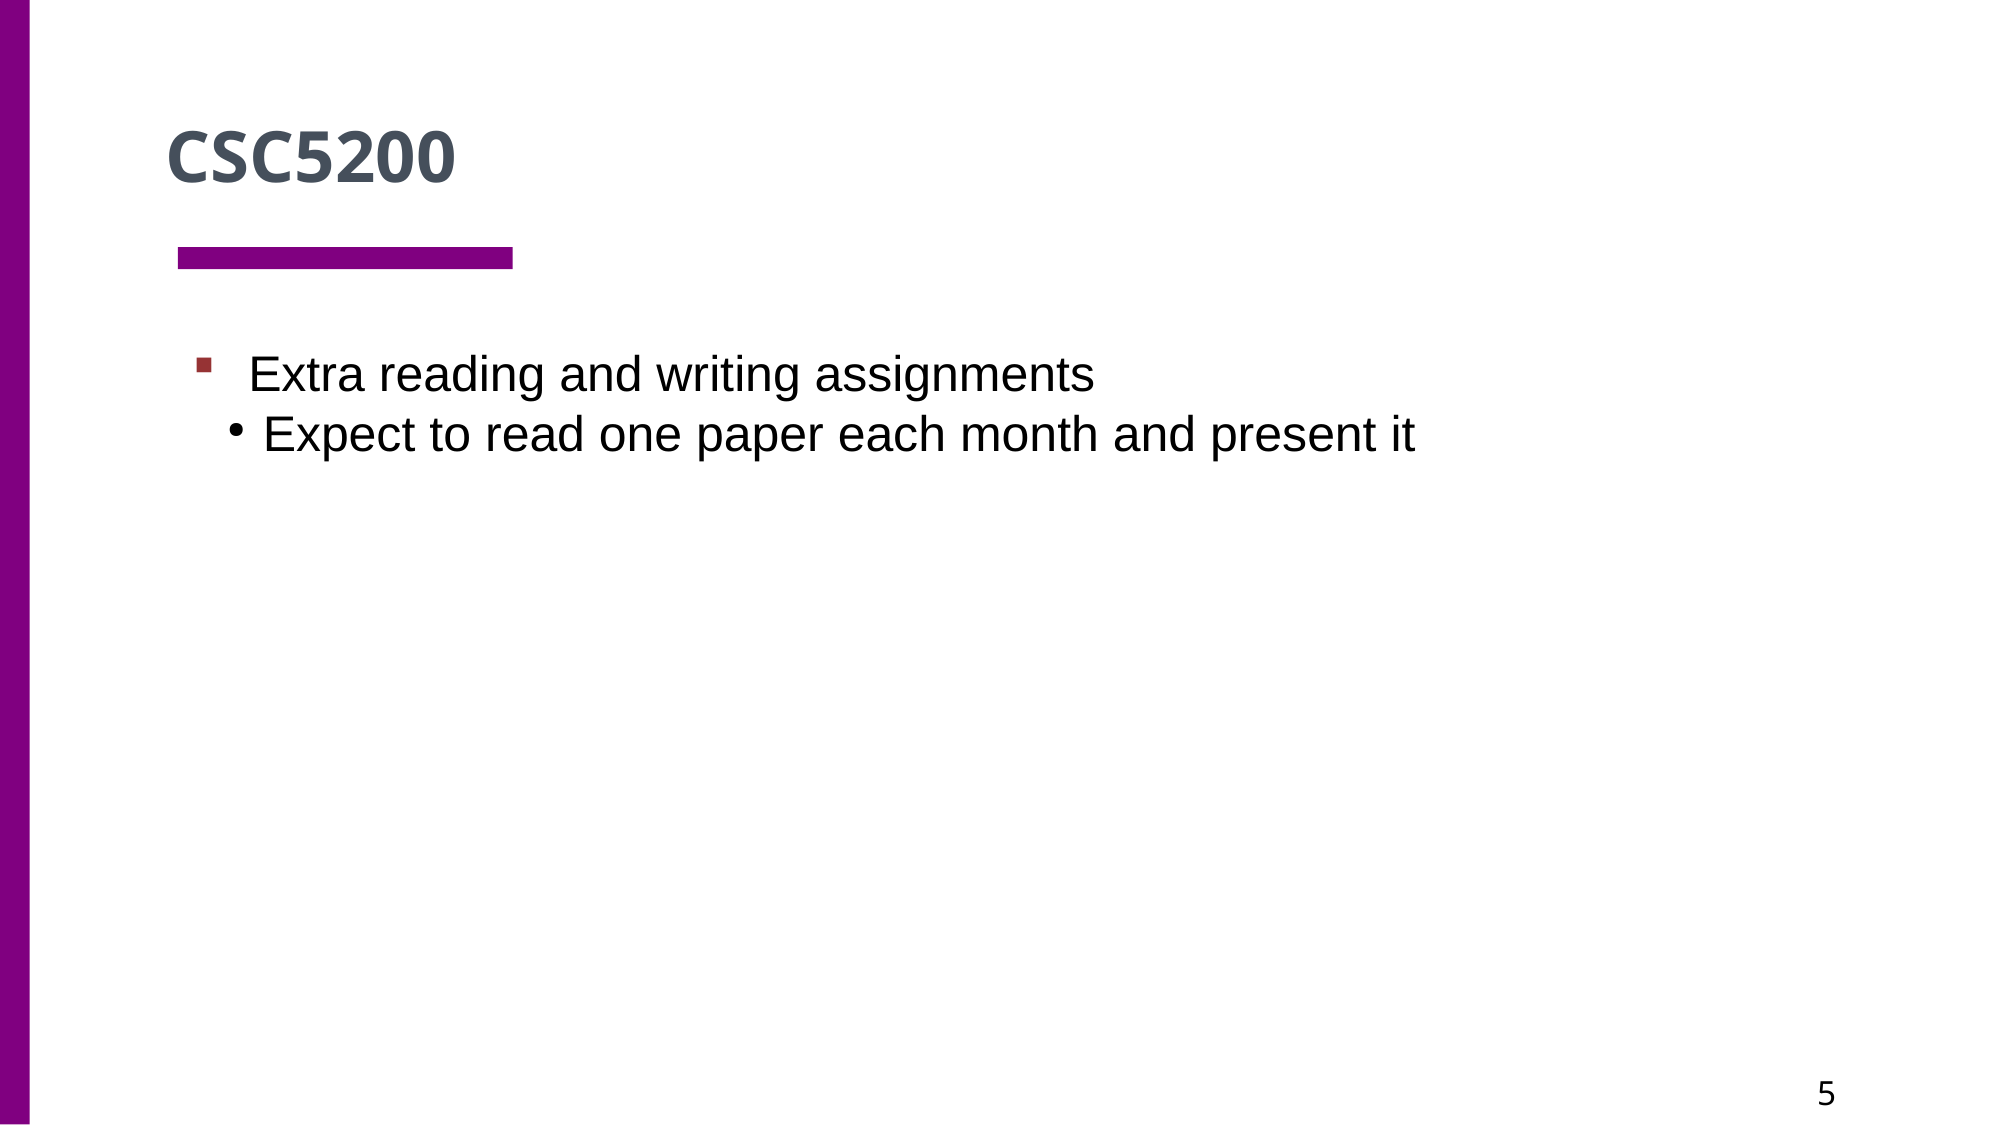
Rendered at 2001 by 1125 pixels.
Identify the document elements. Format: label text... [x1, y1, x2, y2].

text_box CSC5200 [151, 0, 1849, 212]
text_box Extra reading and writing assignments Expect to read one paper each month and present it [177, 326, 1875, 1050]
